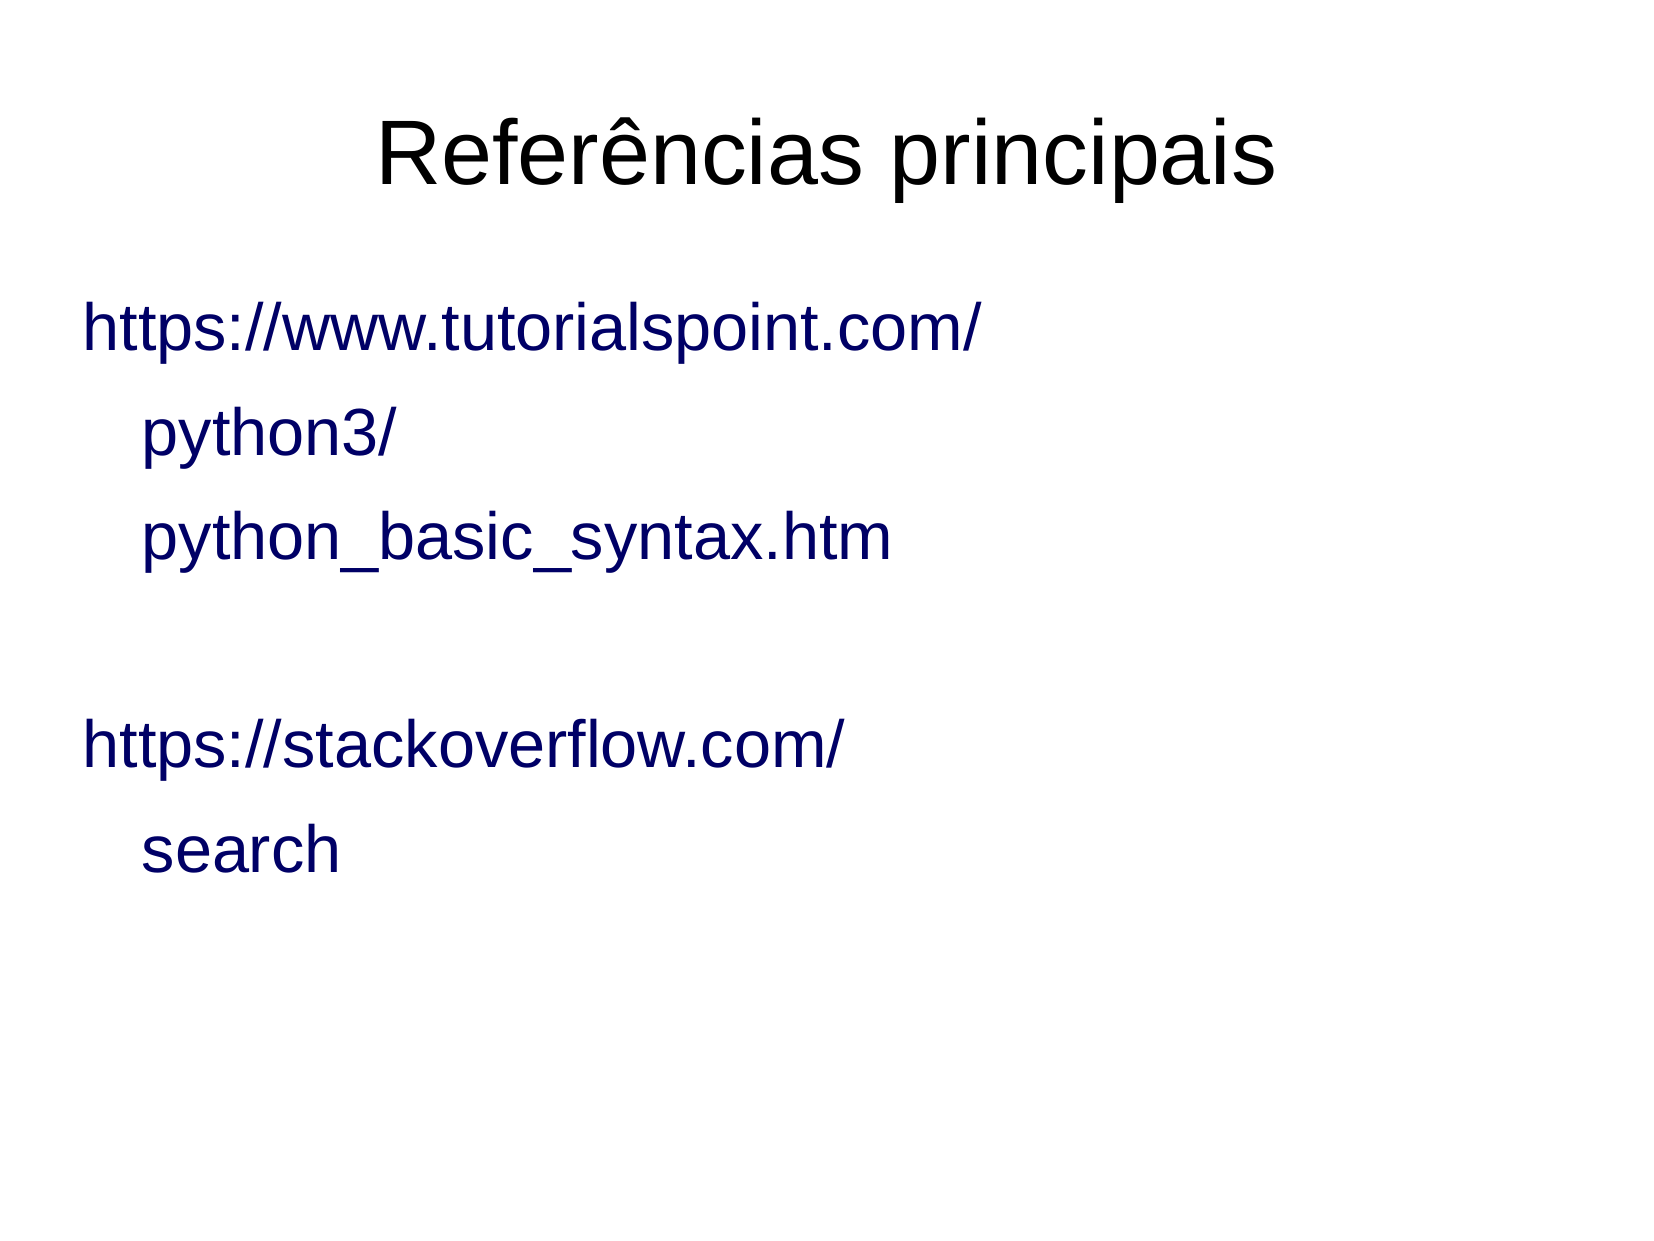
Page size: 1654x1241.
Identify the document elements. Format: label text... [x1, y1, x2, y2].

title Referências principais [82, 49, 1571, 257]
list https://www.tutorialspoint.com/ python3/ python_basic_syntax.htm https://stackoverflow.com/ search [82, 290, 1571, 1010]
